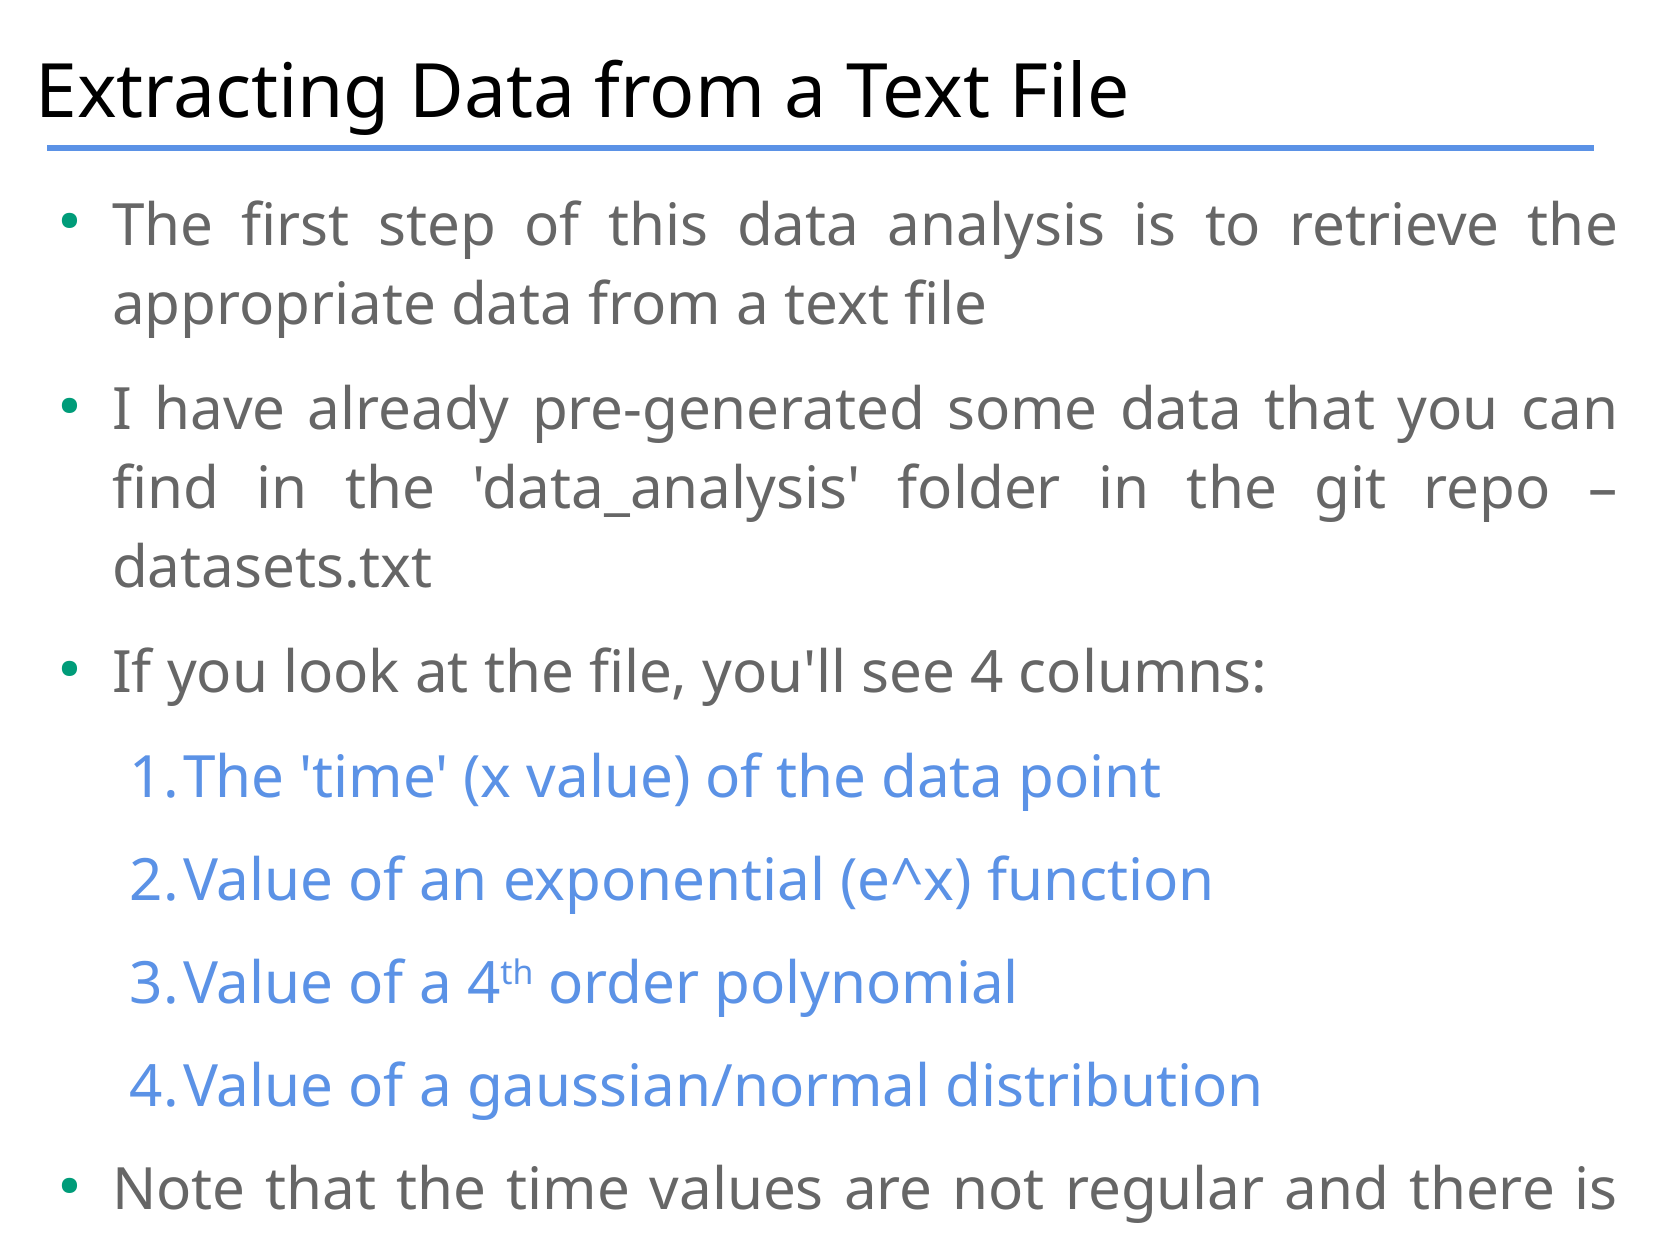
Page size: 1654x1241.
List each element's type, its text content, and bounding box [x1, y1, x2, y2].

list The first step of this data analysis is to retrieve the appropriate data from a text file I have already pre-generated some data that you can find in the 'data_analysis' folder in the git repo – datasets.txt If you look at the file, you'll see 4 columns: The 'time' (x value) of the data point Value of an exponential (e^x) function Value of a 4th order polynomial Value of a gaussian/normal distribution Note that the time values are not regular and there is some noise applied to each of the curves Also, comments are denoted by a '#' at the start of the line [41, 183, 1619, 1241]
title Extracting Data from a Text File [35, 29, 1217, 148]
